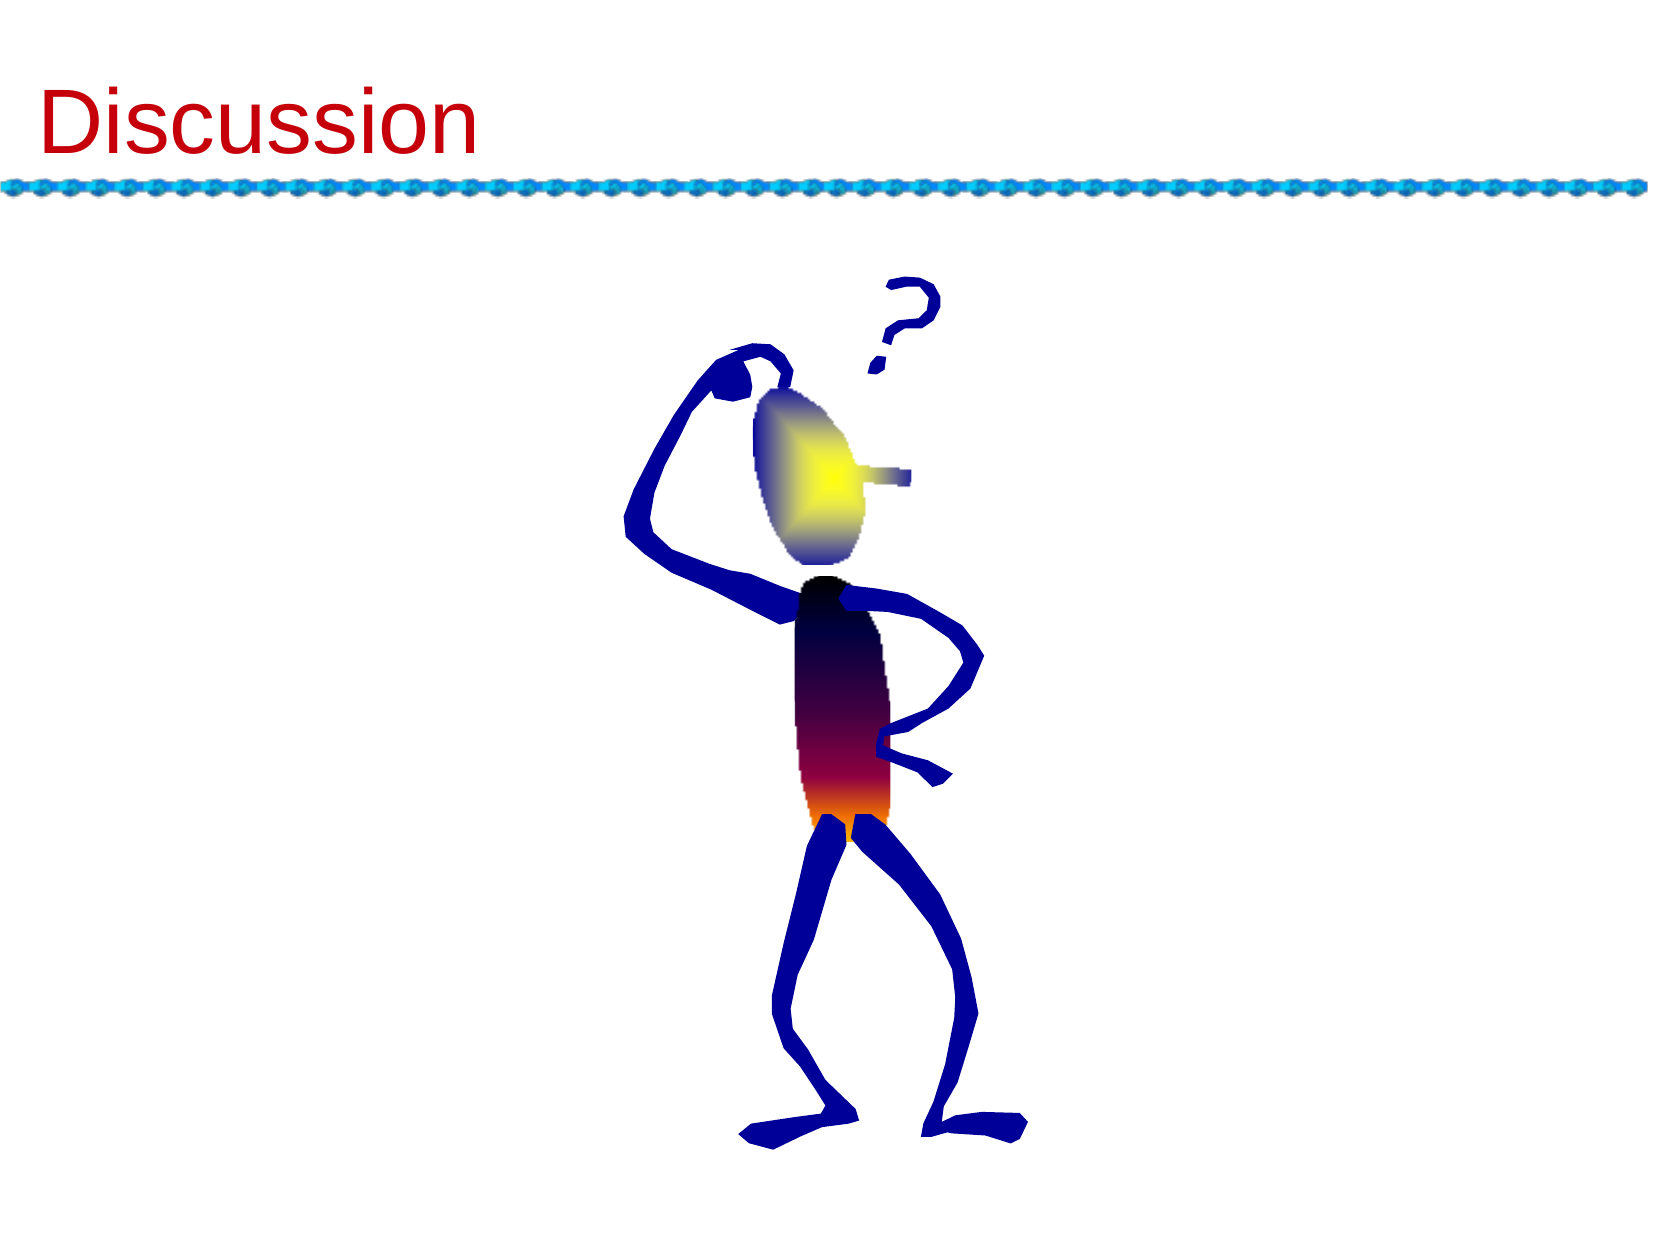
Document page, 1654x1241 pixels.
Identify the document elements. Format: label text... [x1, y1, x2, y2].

picture [620, 273, 1030, 1151]
picture [0, 178, 37, 199]
title Discussion [37, 37, 1651, 208]
